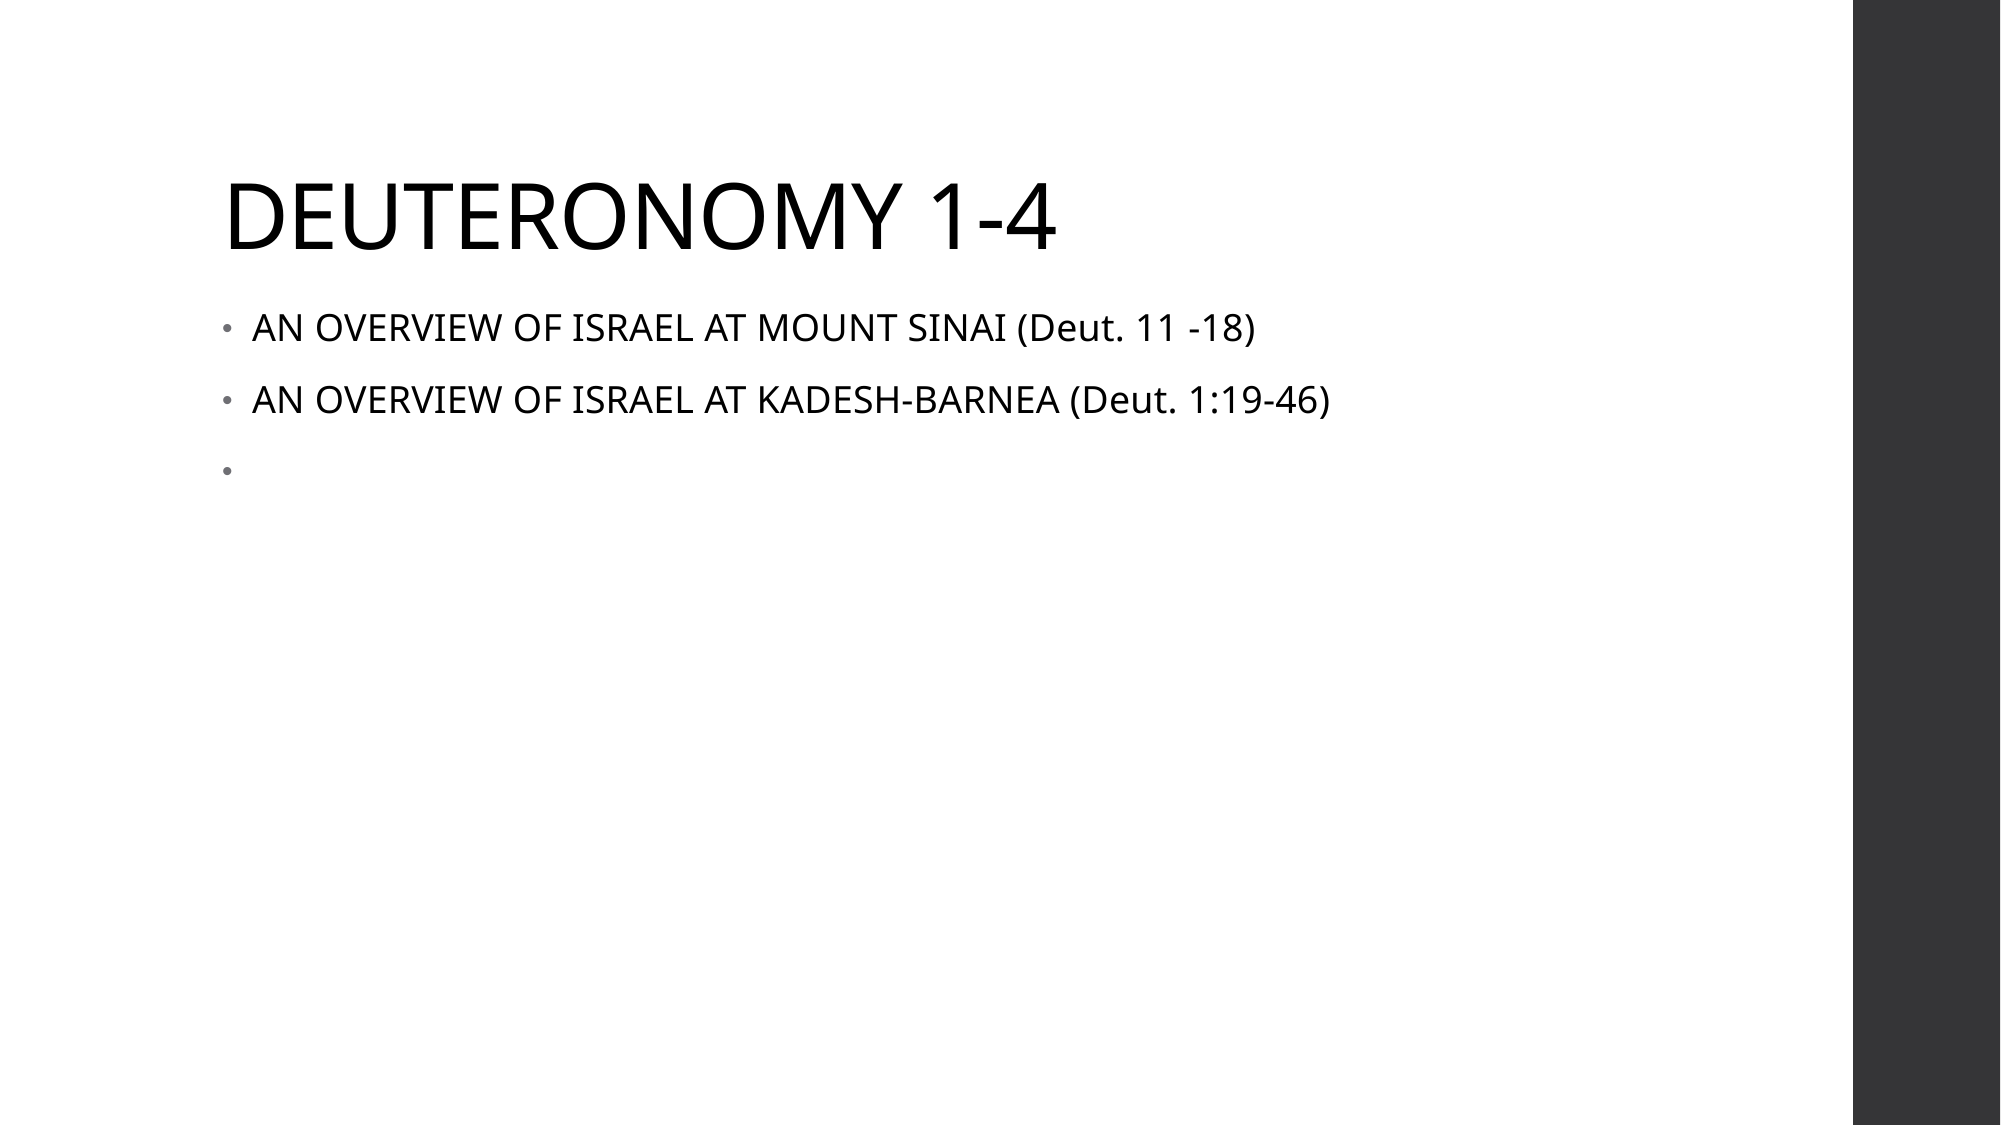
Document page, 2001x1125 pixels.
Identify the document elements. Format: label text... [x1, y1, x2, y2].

list AN OVERVIEW OF ISRAEL AT MOUNT SINAI (Deut. 11 -18) AN OVERVIEW OF ISRAEL AT KADESH-BARNEA (Deut. 1:19-46) [206, 299, 1617, 1014]
title DEUTERONOMY 1-4 [206, 60, 1797, 278]
